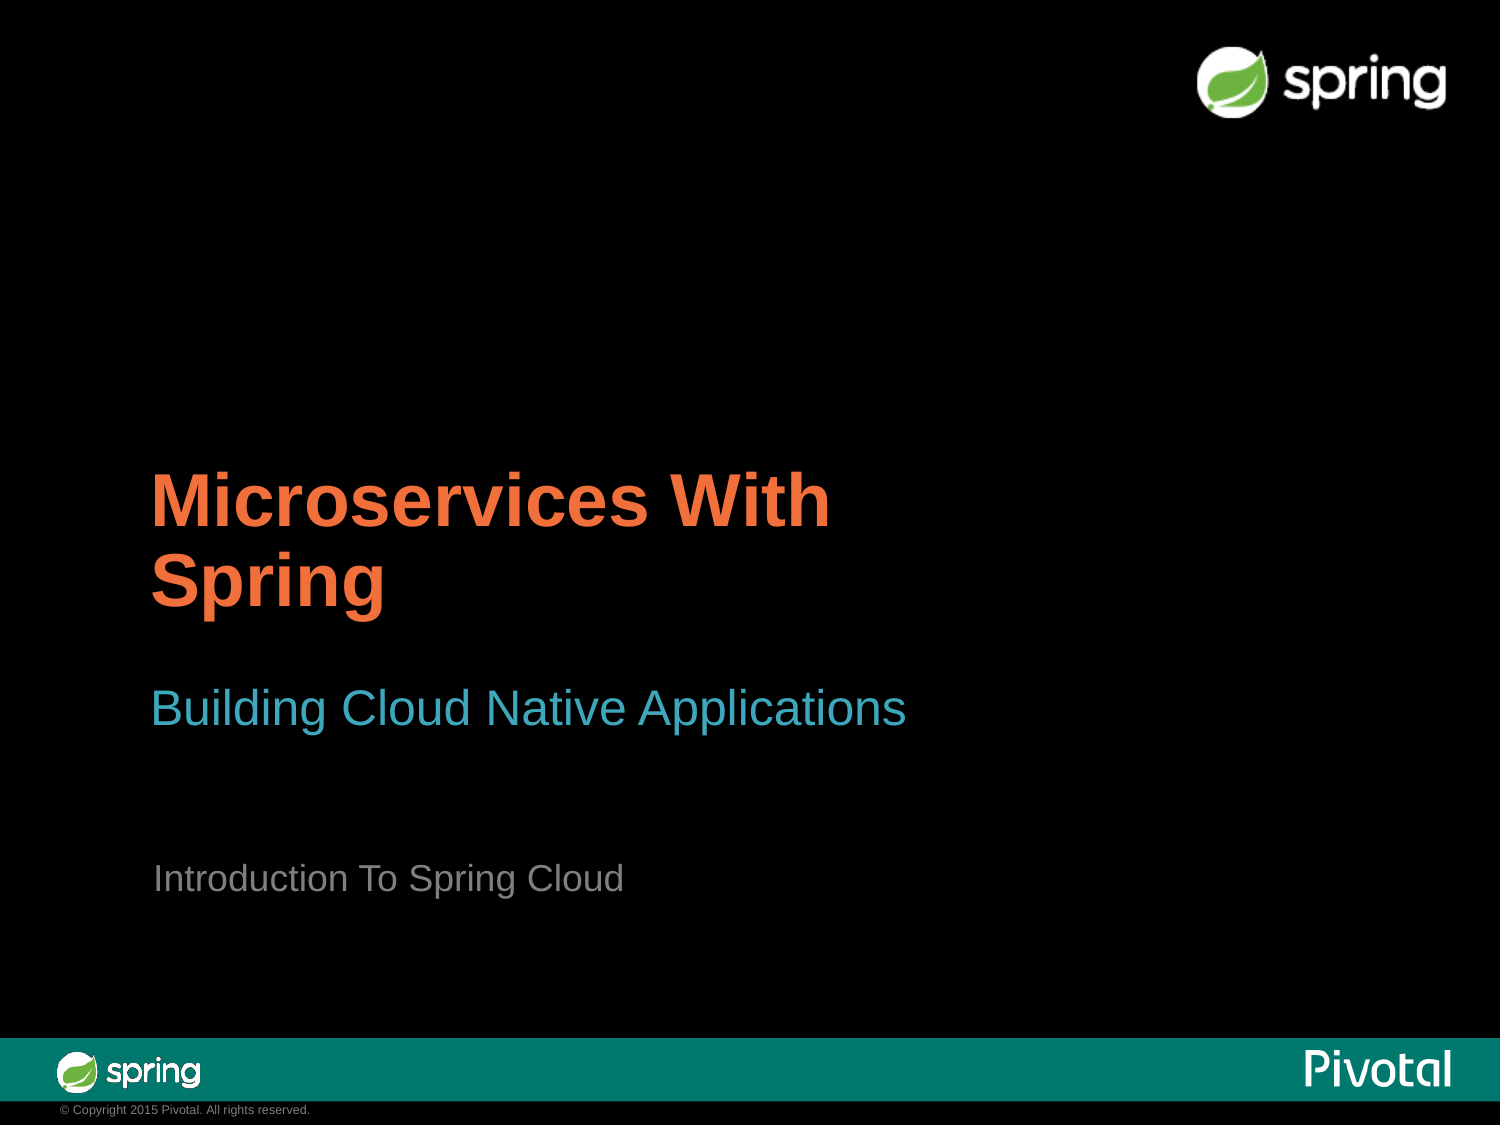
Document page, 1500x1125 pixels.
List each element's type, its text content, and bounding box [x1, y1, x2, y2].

picture [32, 1041, 210, 1103]
list Introduction To Spring Cloud [153, 854, 1026, 901]
picture [1304, 1047, 1452, 1090]
text_box Building Cloud Native Applications [150, 675, 1201, 737]
picture [1155, 28, 1465, 136]
title Microservices With Spring [150, 450, 912, 624]
